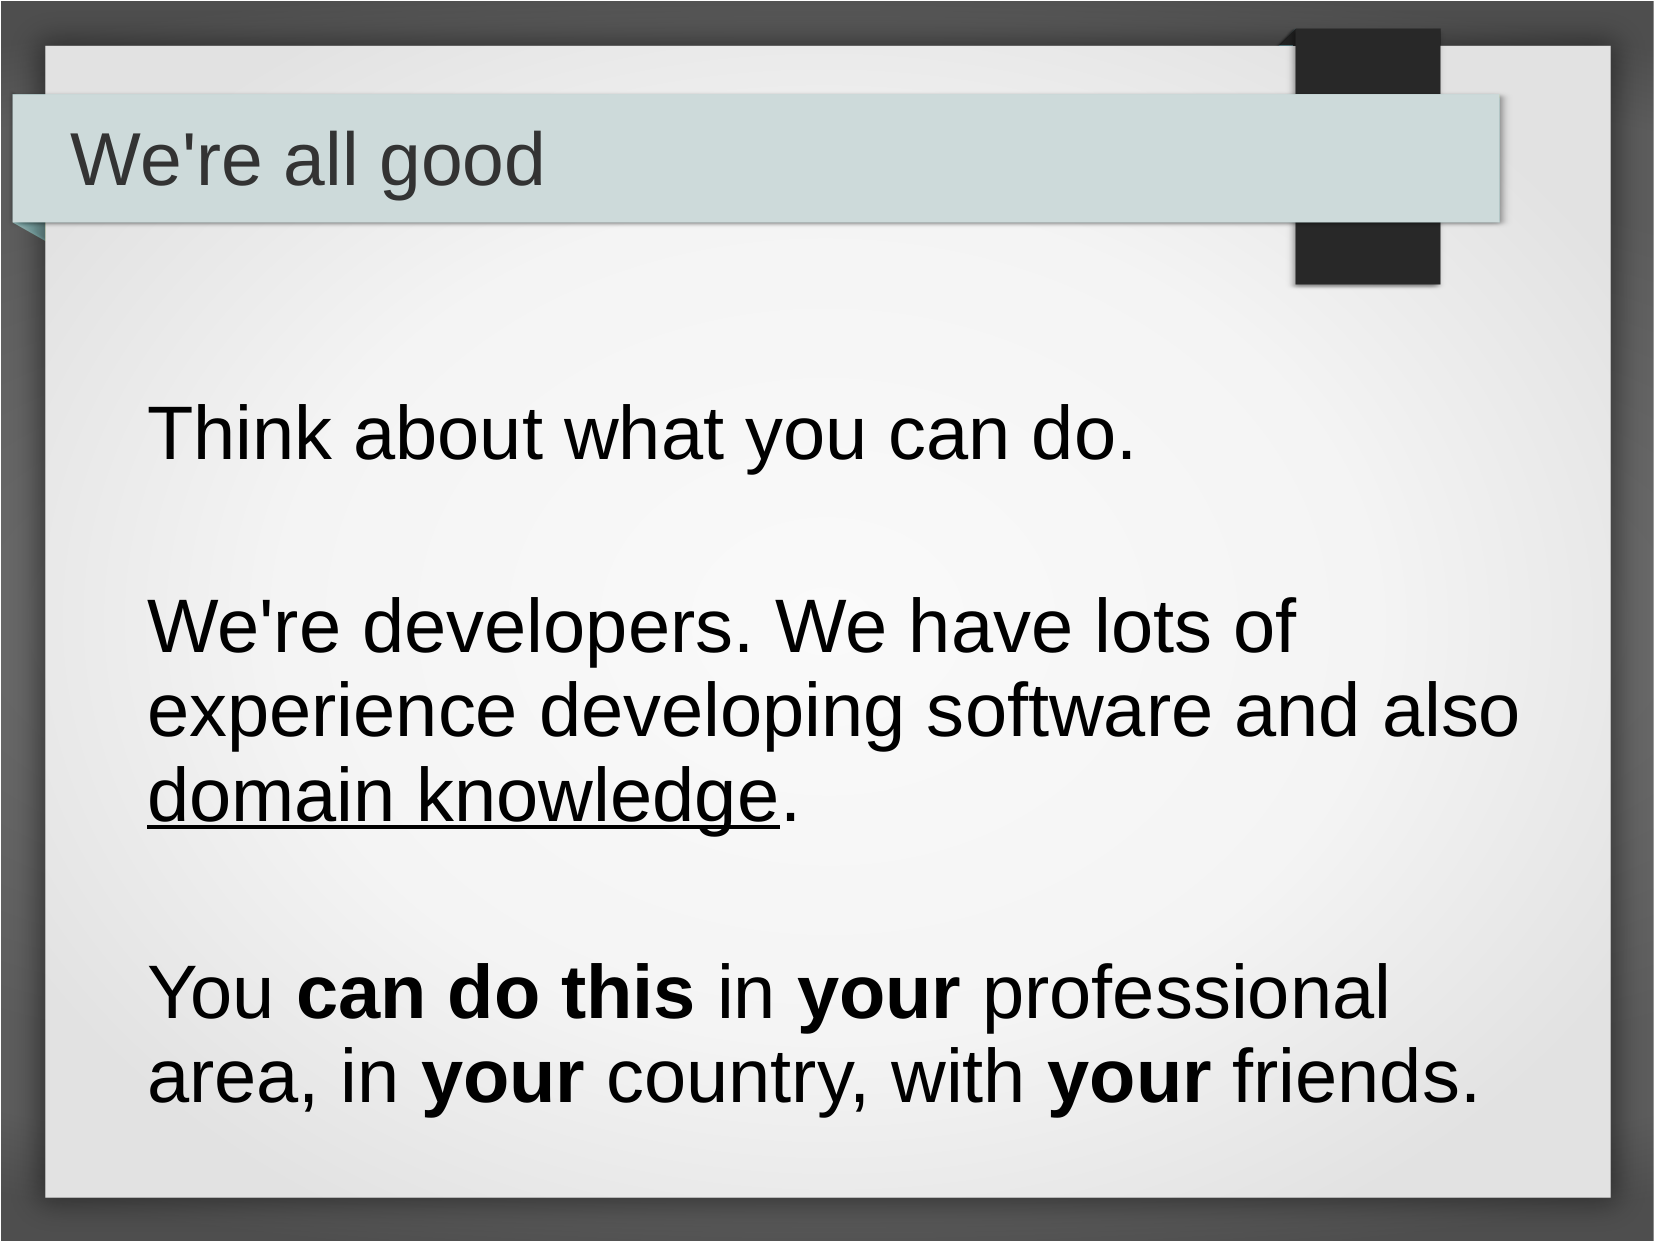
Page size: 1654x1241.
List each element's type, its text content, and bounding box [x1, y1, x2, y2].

list Think about what you can do. We're developers. We have lots of experience developing software and also domain knowledge. You can do this in your professional area, in your country, with your friends. [82, 307, 1538, 1146]
title We're all good [70, 106, 1229, 213]
picture [1, 1, 1654, 1241]
